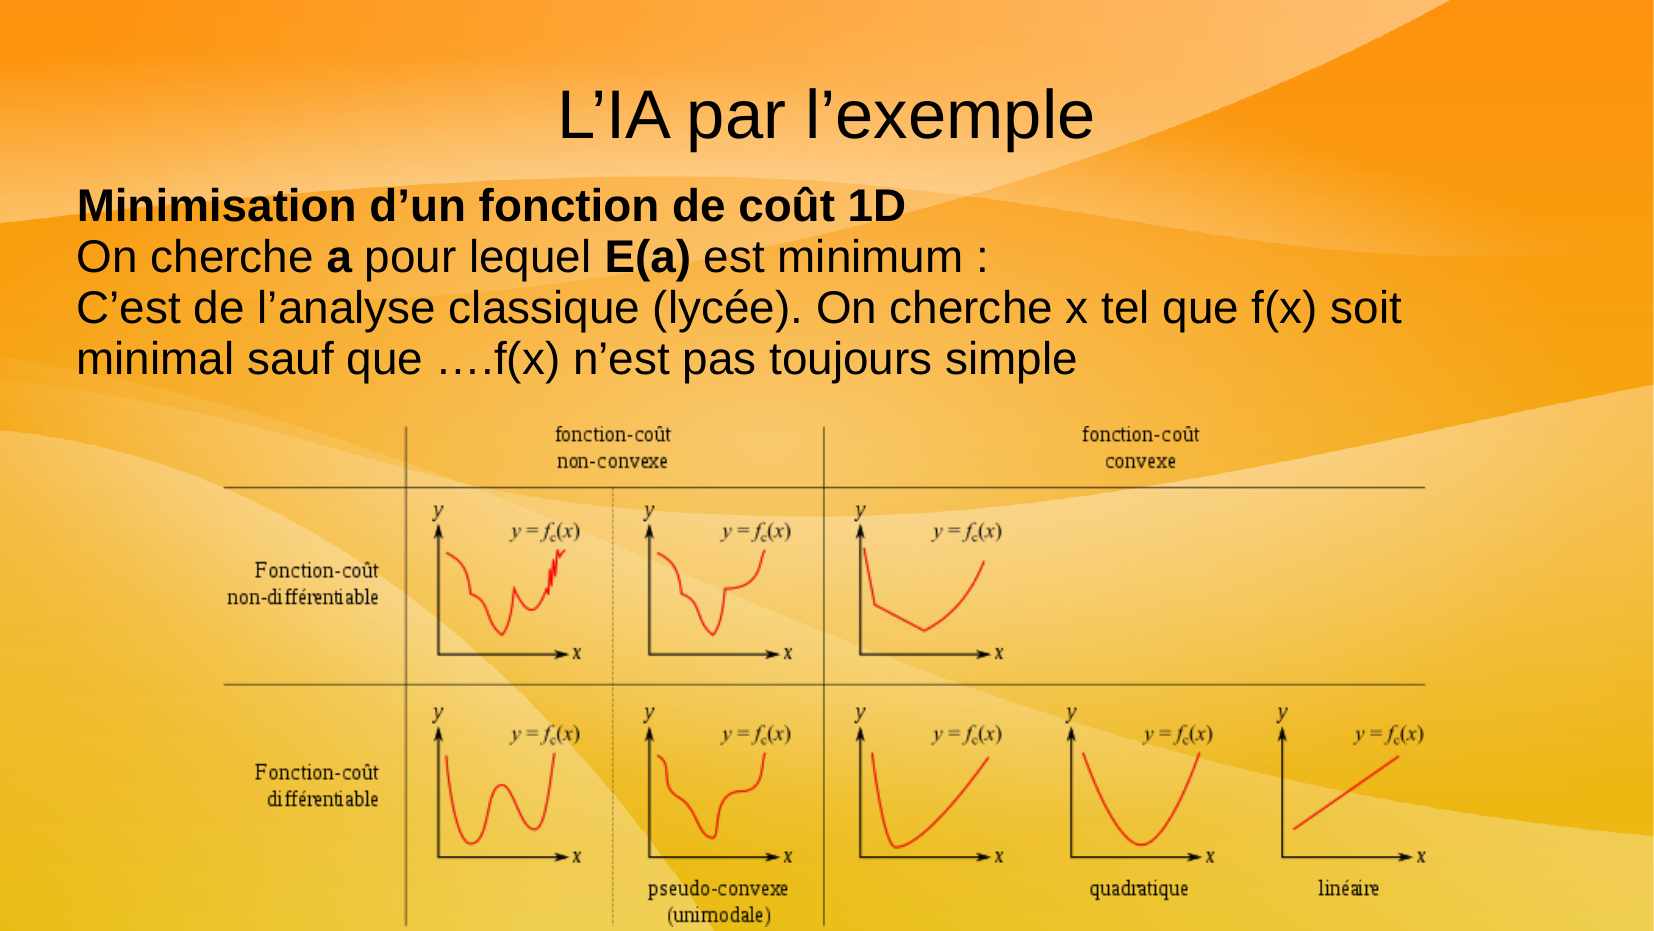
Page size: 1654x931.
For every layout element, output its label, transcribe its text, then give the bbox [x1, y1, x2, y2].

picture [0, 0, 1654, 931]
title L’IA par l’exemple [82, 37, 1571, 193]
subtitle Minimisation d’un fonction de coût 1D On cherche a pour lequel E(a) est minimum : C’est de l’analyse classique (lycée). On cherche x tel que f(x) soit minimal sauf que ….f(x) n’est pas toujours simple [76, 179, 1565, 928]
